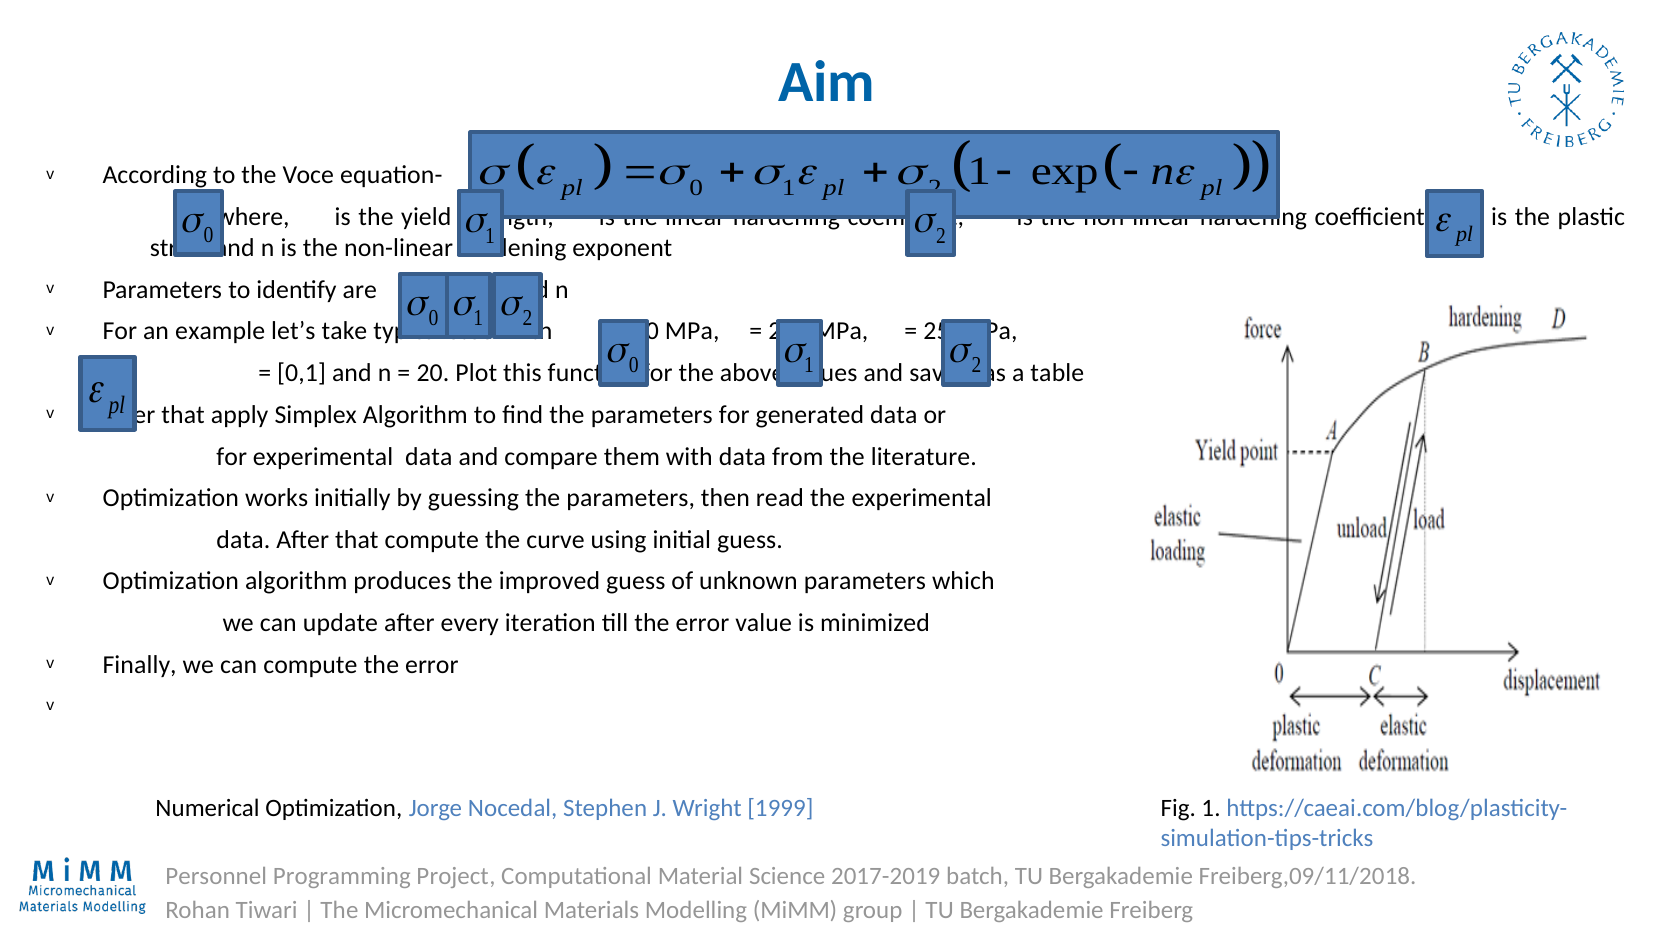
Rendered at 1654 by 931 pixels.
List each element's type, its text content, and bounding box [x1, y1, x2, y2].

text_box Personnel Programming Project, Computational Material Science 2017-2019 batch, TU Bergakademie Freiberg,09/11/2018. Rohan Tiwari | The Micromechanical Materials Modelling (MiMM) group | TU Bergakademie Freiberg [165, 854, 1607, 919]
chart [402, 276, 445, 336]
chart [448, 276, 489, 336]
list According to the Voce equation- where, is the yield strength, is the linear hardening coefficient, is the non-linear hardening coefficient, is the plastic strain and n is the non-linear hardening exponent Parameters to identify are , , and n For an example let’s take typical steel with = 500 MPa, = 250 MPa, = 250MPa, = [0,1] and n = 20. Plot this function for the above values and save it as a table After that apply Simplex Algorithm to find the parameters for generated data or for experimental data and compare them with data from the literature. Optimization works initially by guessing the parameters, then read the experimental data. After that compute the curve using initial guess. Optimization algorithm produces the improved guess of unknown parameters which we can update after every iteration till the error value is minimized Finally, we can compute the error [23, 157, 1631, 832]
chart [945, 323, 988, 383]
picture [1122, 287, 1634, 796]
chart [1429, 193, 1481, 254]
chart [602, 323, 645, 383]
chart [460, 193, 501, 253]
title Aim [82, 43, 1571, 114]
chart [496, 276, 539, 336]
chart [472, 134, 1276, 215]
text_box Fig. 1. https://caeai.com/blog/plasticity-simulation-tips-tricks [1145, 784, 1595, 860]
chart [779, 323, 820, 383]
chart [82, 358, 133, 428]
chart [909, 193, 952, 253]
text_box Numerical Optimization, Jorge Nocedal, Stephen J. Wright [1999] [94, 784, 1004, 830]
chart [177, 193, 220, 253]
